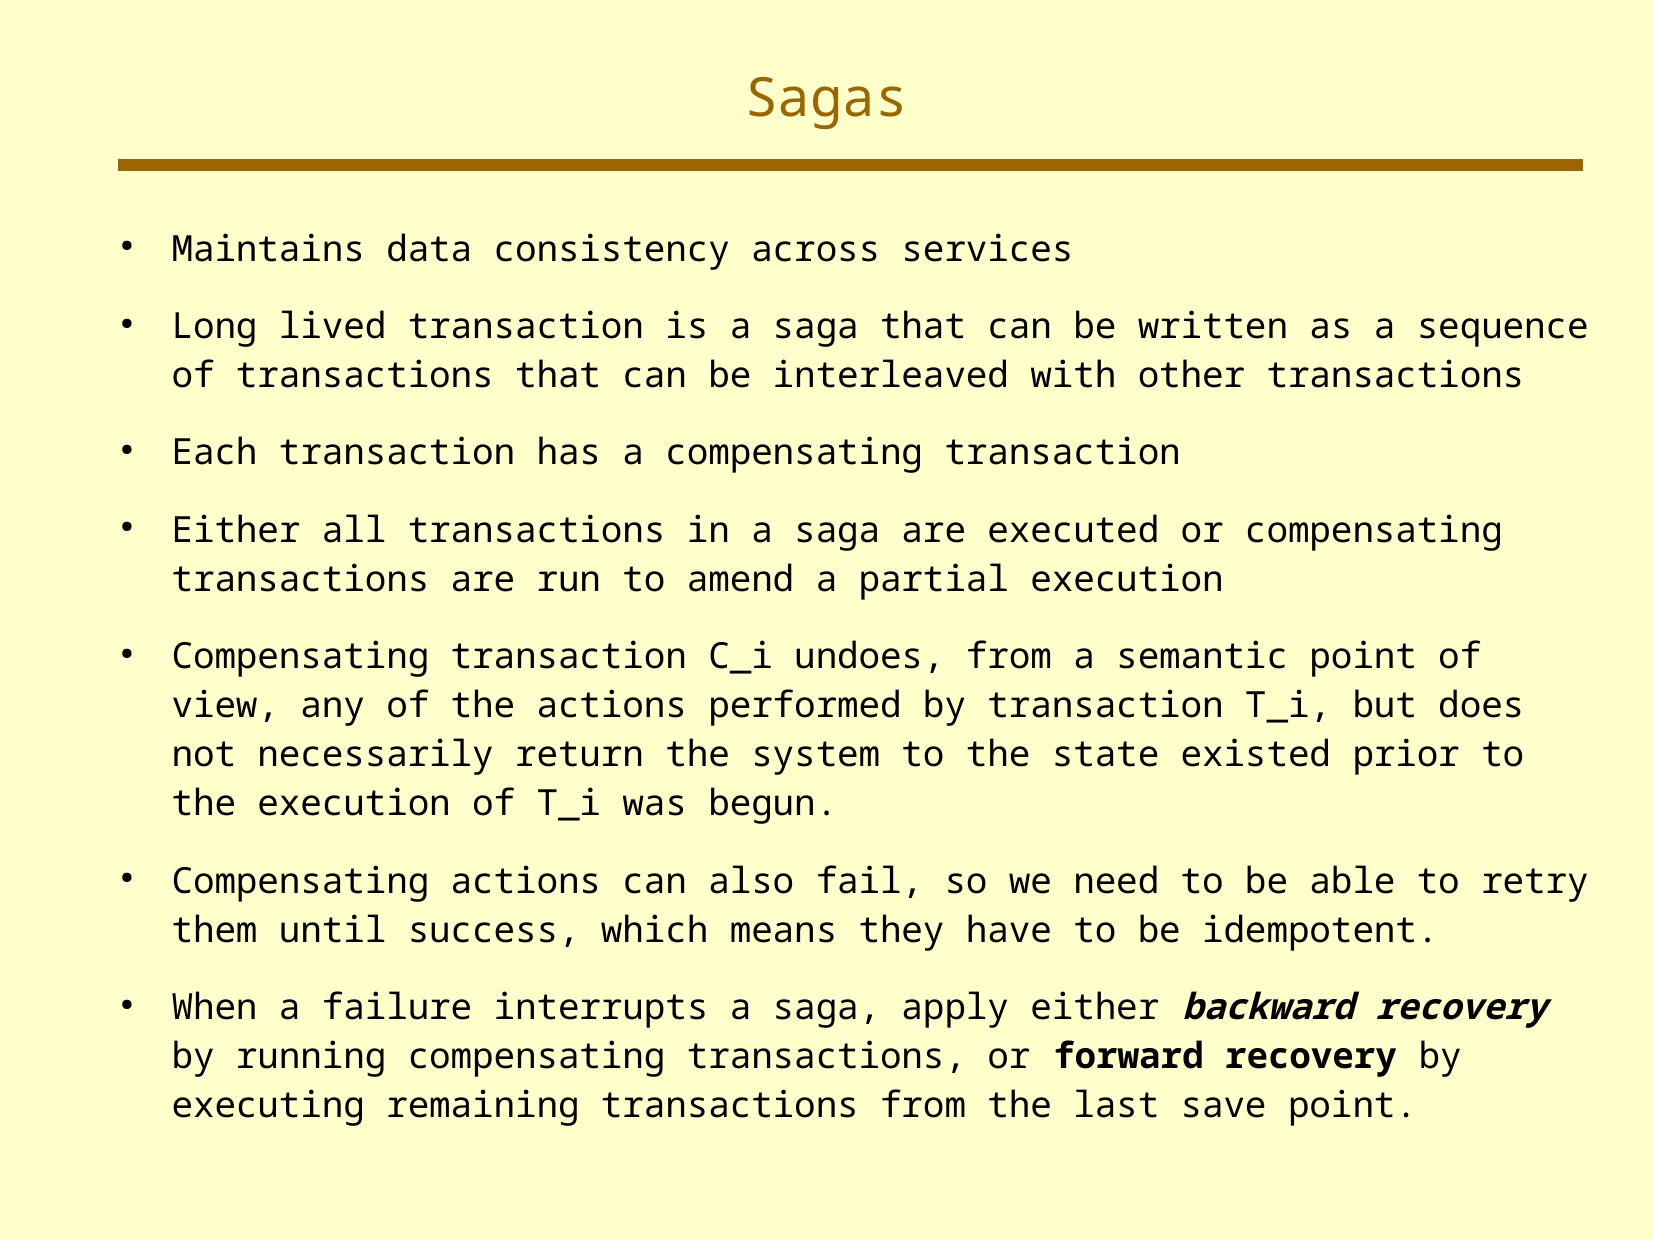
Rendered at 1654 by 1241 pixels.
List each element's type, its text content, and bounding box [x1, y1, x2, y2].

title Sagas [82, 25, 1571, 166]
list Maintains data consistency across services Long lived transaction is a saga that can be written as a sequence of transactions that can be interleaved with other transactions Each transaction has a compensating transaction Either all transactions in a saga are executed or compensating transactions are run to amend a partial execution Compensating transaction C_i undoes, from a semantic point of view, any of the actions performed by transaction T_i, but does not necessarily return the system to the state existed prior to the execution of T_i was begun. Compensating actions can also fail, so we need to be able to retry them until success, which means they have to be idempotent. When a failure interrupts a saga, apply either backward recovery by running compensating transactions, or forward recovery by executing remaining transactions from the last save point. [103, 123, 1592, 1205]
